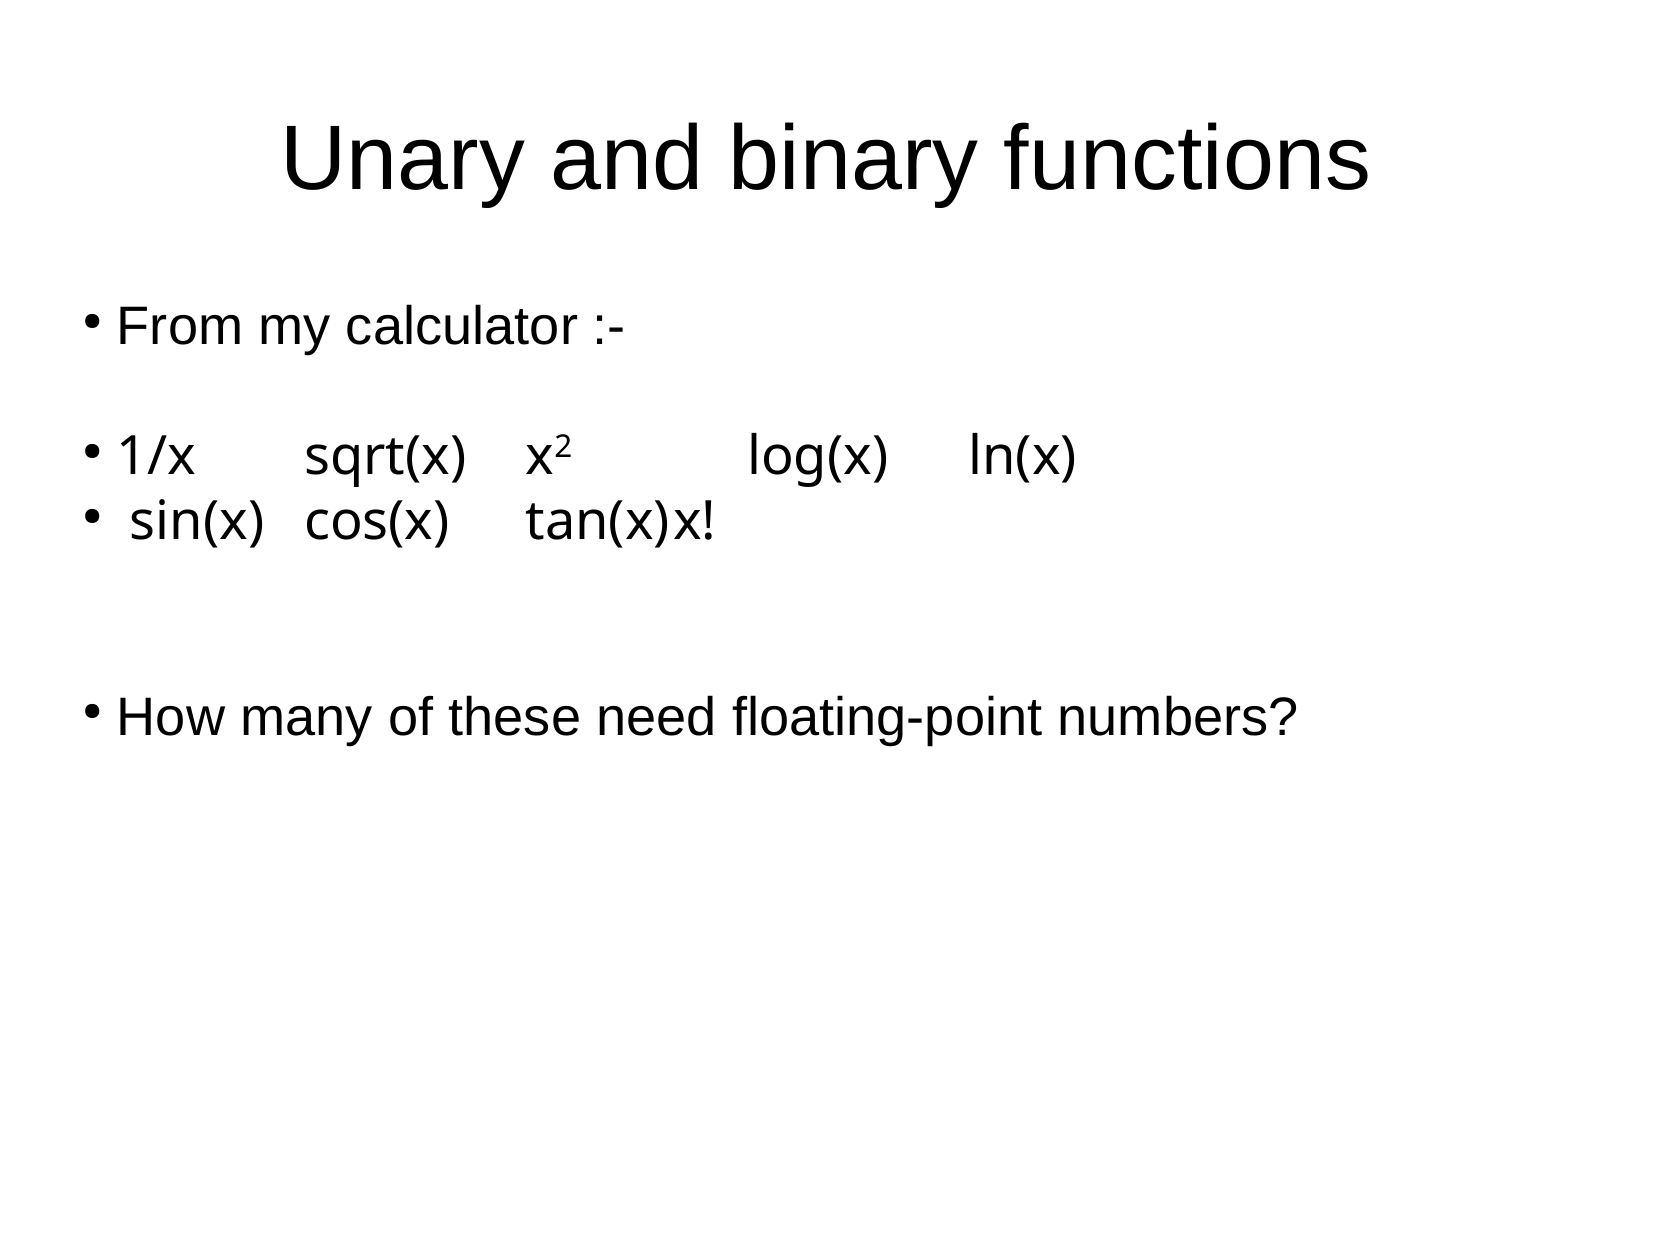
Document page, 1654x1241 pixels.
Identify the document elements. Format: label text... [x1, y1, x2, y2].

title Unary and binary functions [82, 49, 1571, 257]
subtitle From my calculator :- 1/x sqrt(x) x2 log(x) ln(x) sin(x) cos(x) tan(x) x! How many of these need floating-point numbers? [82, 290, 1538, 1140]
